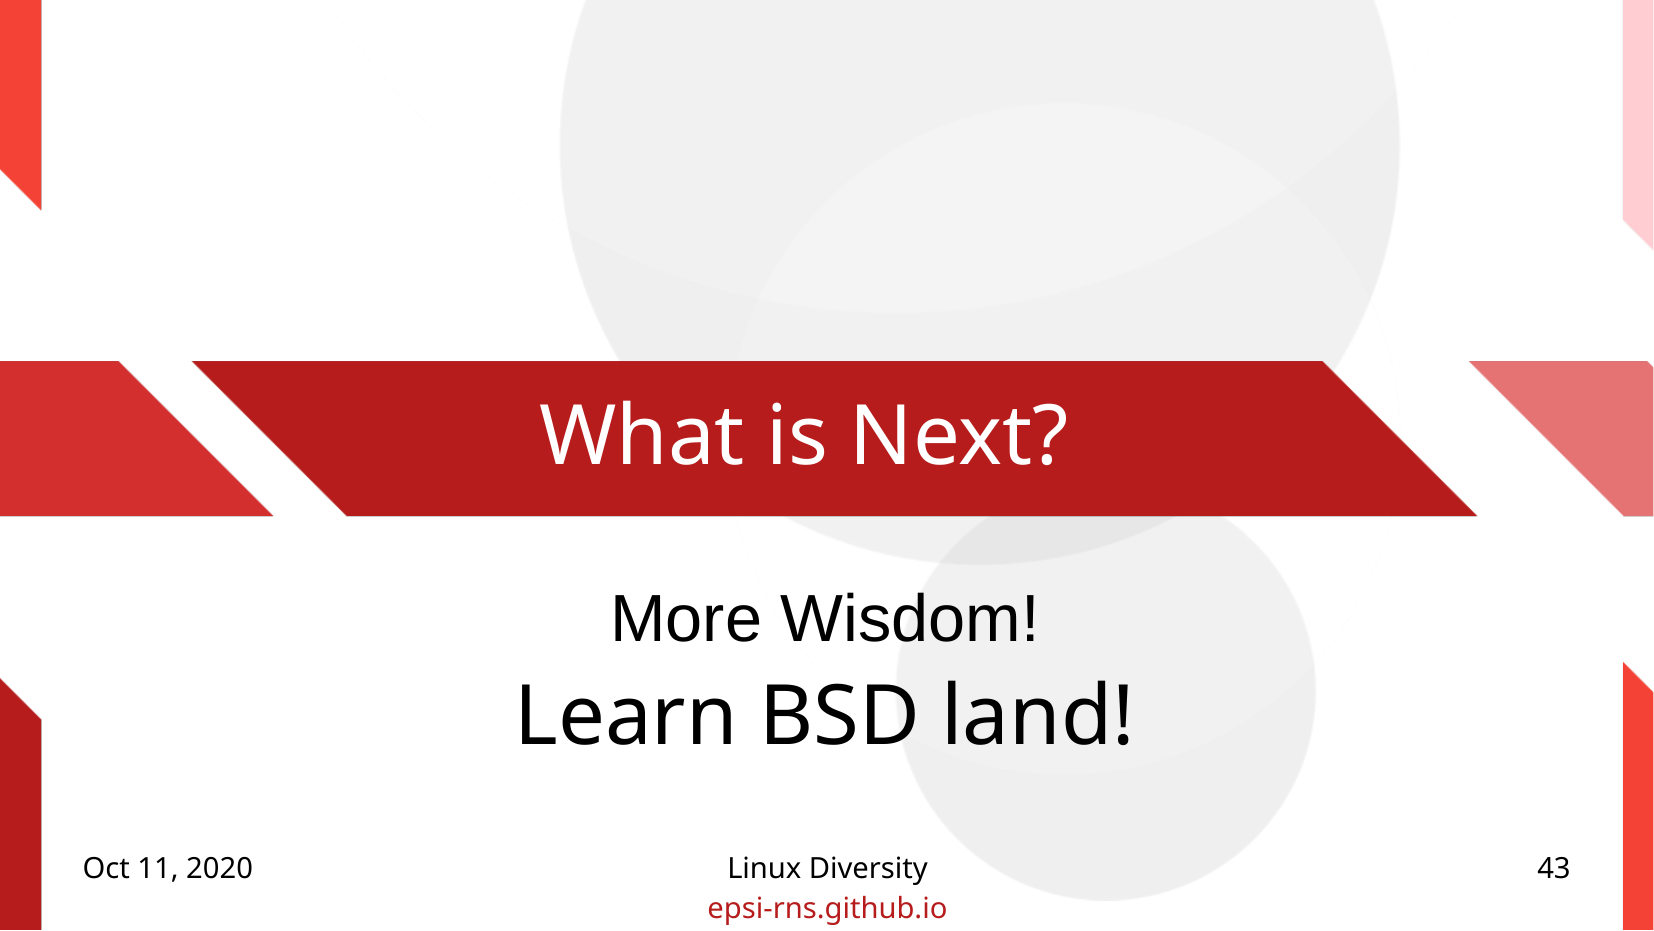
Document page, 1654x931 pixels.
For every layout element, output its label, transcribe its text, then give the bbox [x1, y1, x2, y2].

subtitle More Wisdom! Learn BSD land! [82, 525, 1568, 826]
picture [0, 0, 1654, 930]
title What is Next? [60, 354, 1549, 511]
